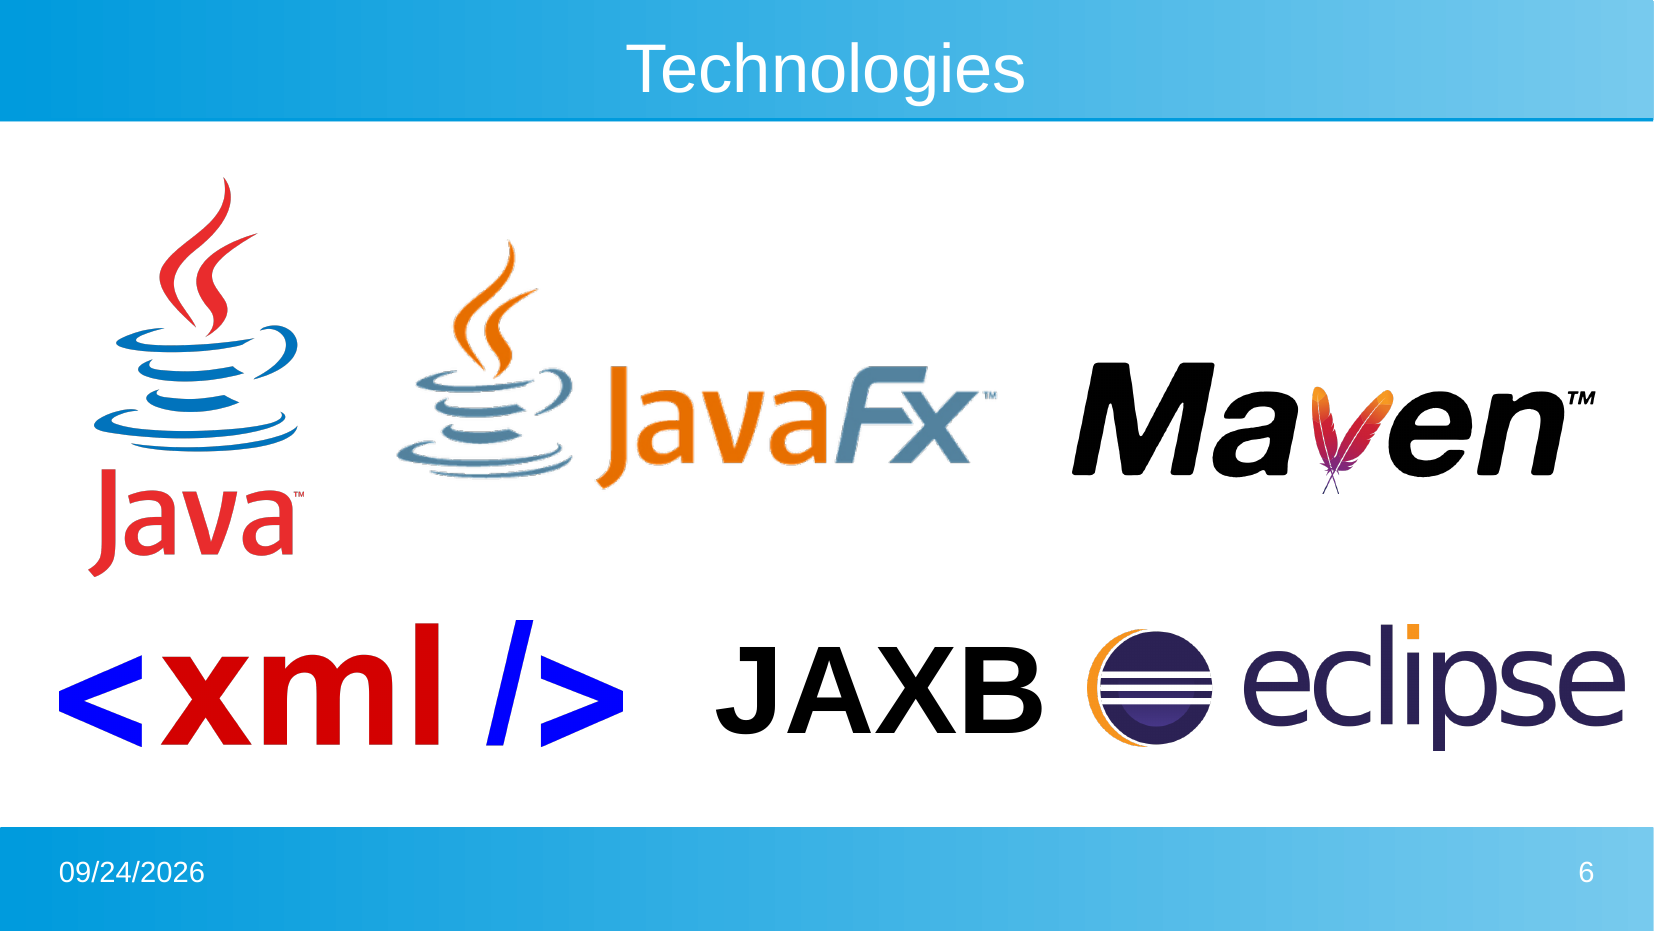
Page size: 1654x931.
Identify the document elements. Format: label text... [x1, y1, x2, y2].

picture [59, 620, 623, 747]
picture [88, 177, 304, 578]
text_box JAXB [700, 613, 1063, 768]
picture [1061, 358, 1599, 495]
picture [392, 236, 1004, 492]
title Technologies [59, 29, 1595, 108]
picture [1087, 624, 1625, 751]
